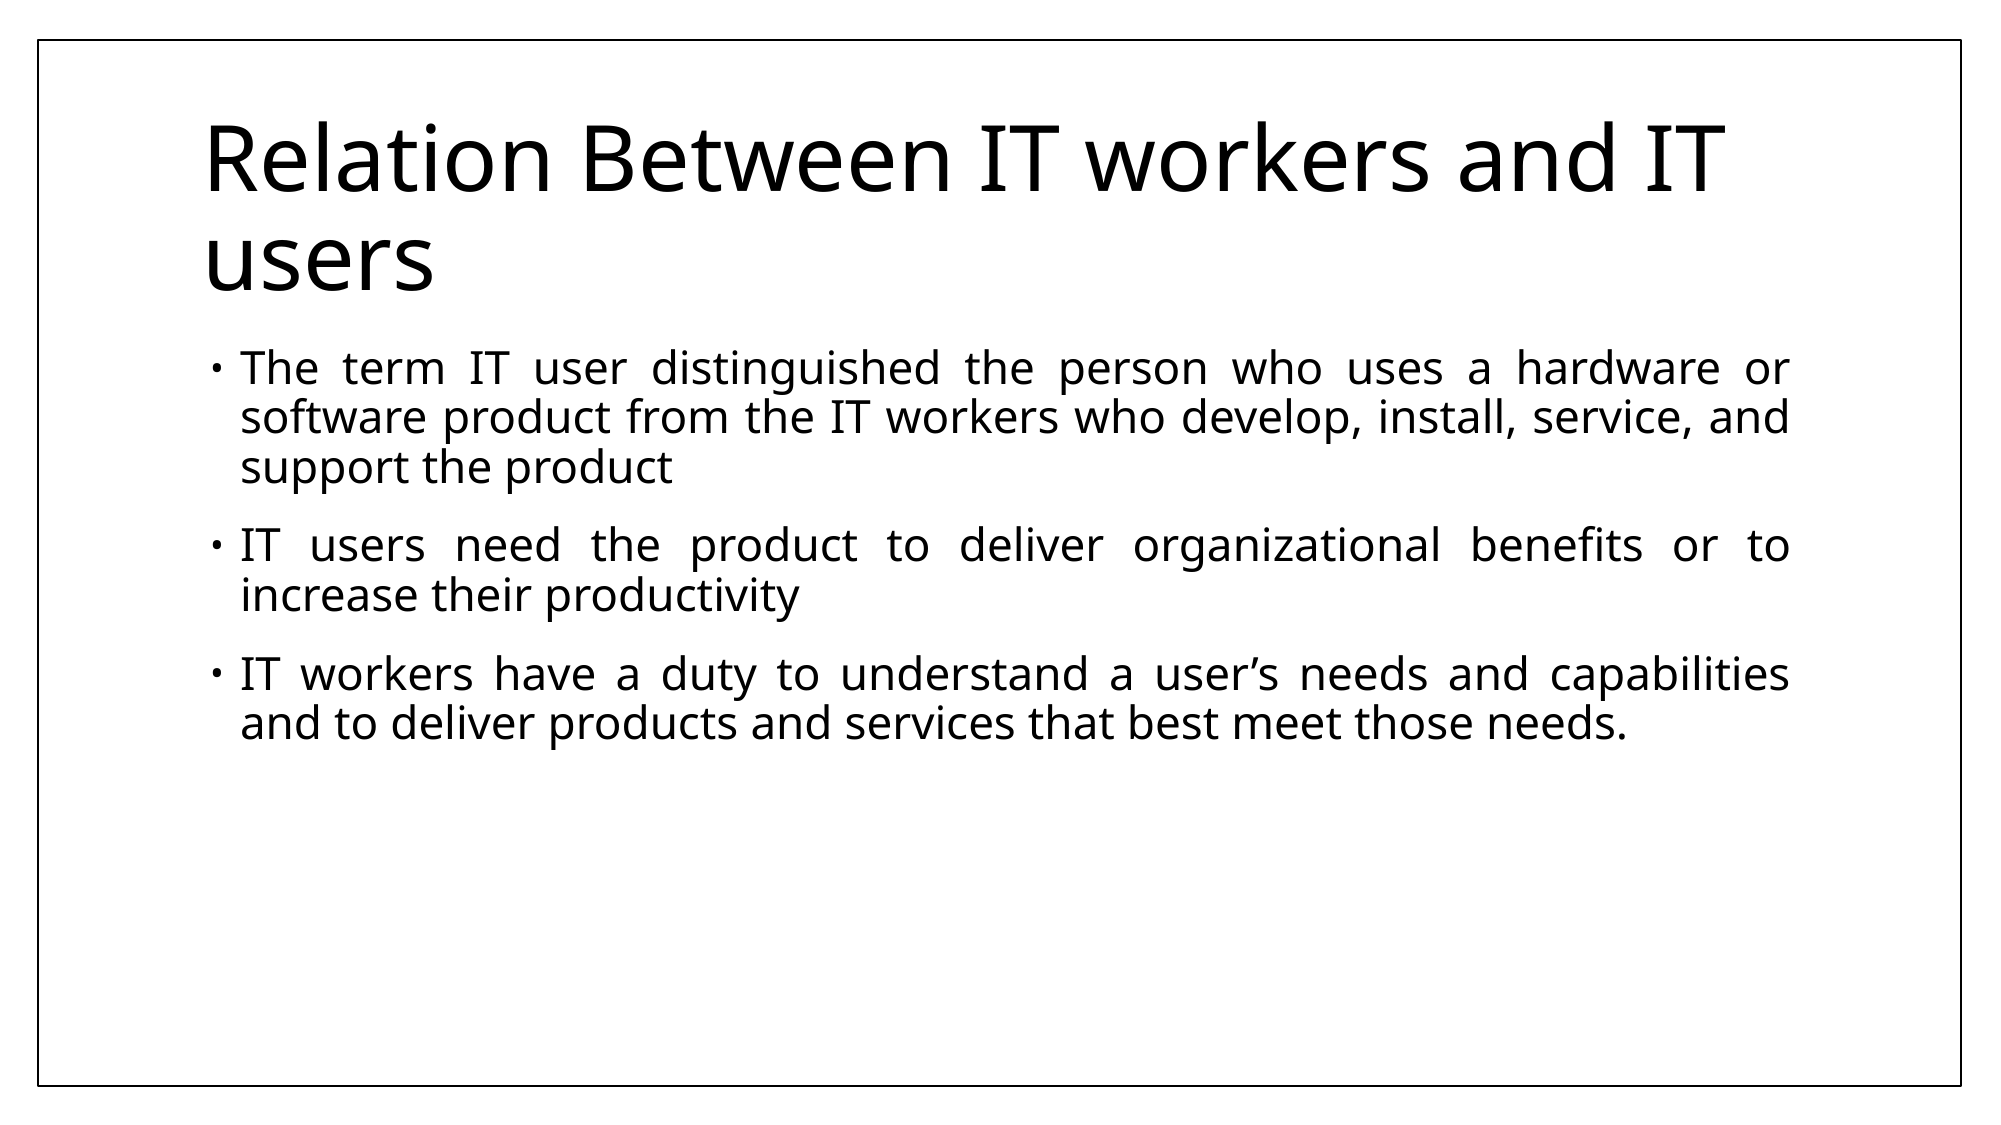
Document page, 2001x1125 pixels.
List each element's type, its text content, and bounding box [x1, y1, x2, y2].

title Relation Between IT workers and IT users [187, 99, 1808, 323]
list The term IT user distinguished the person who uses a hardware or software product from the IT workers who develop, install, service, and support the product IT users need the product to deliver organizational benefits or to increase their productivity IT workers have a duty to understand a user’s needs and capabilities and to deliver products and services that best meet those needs. [187, 337, 1808, 1000]
